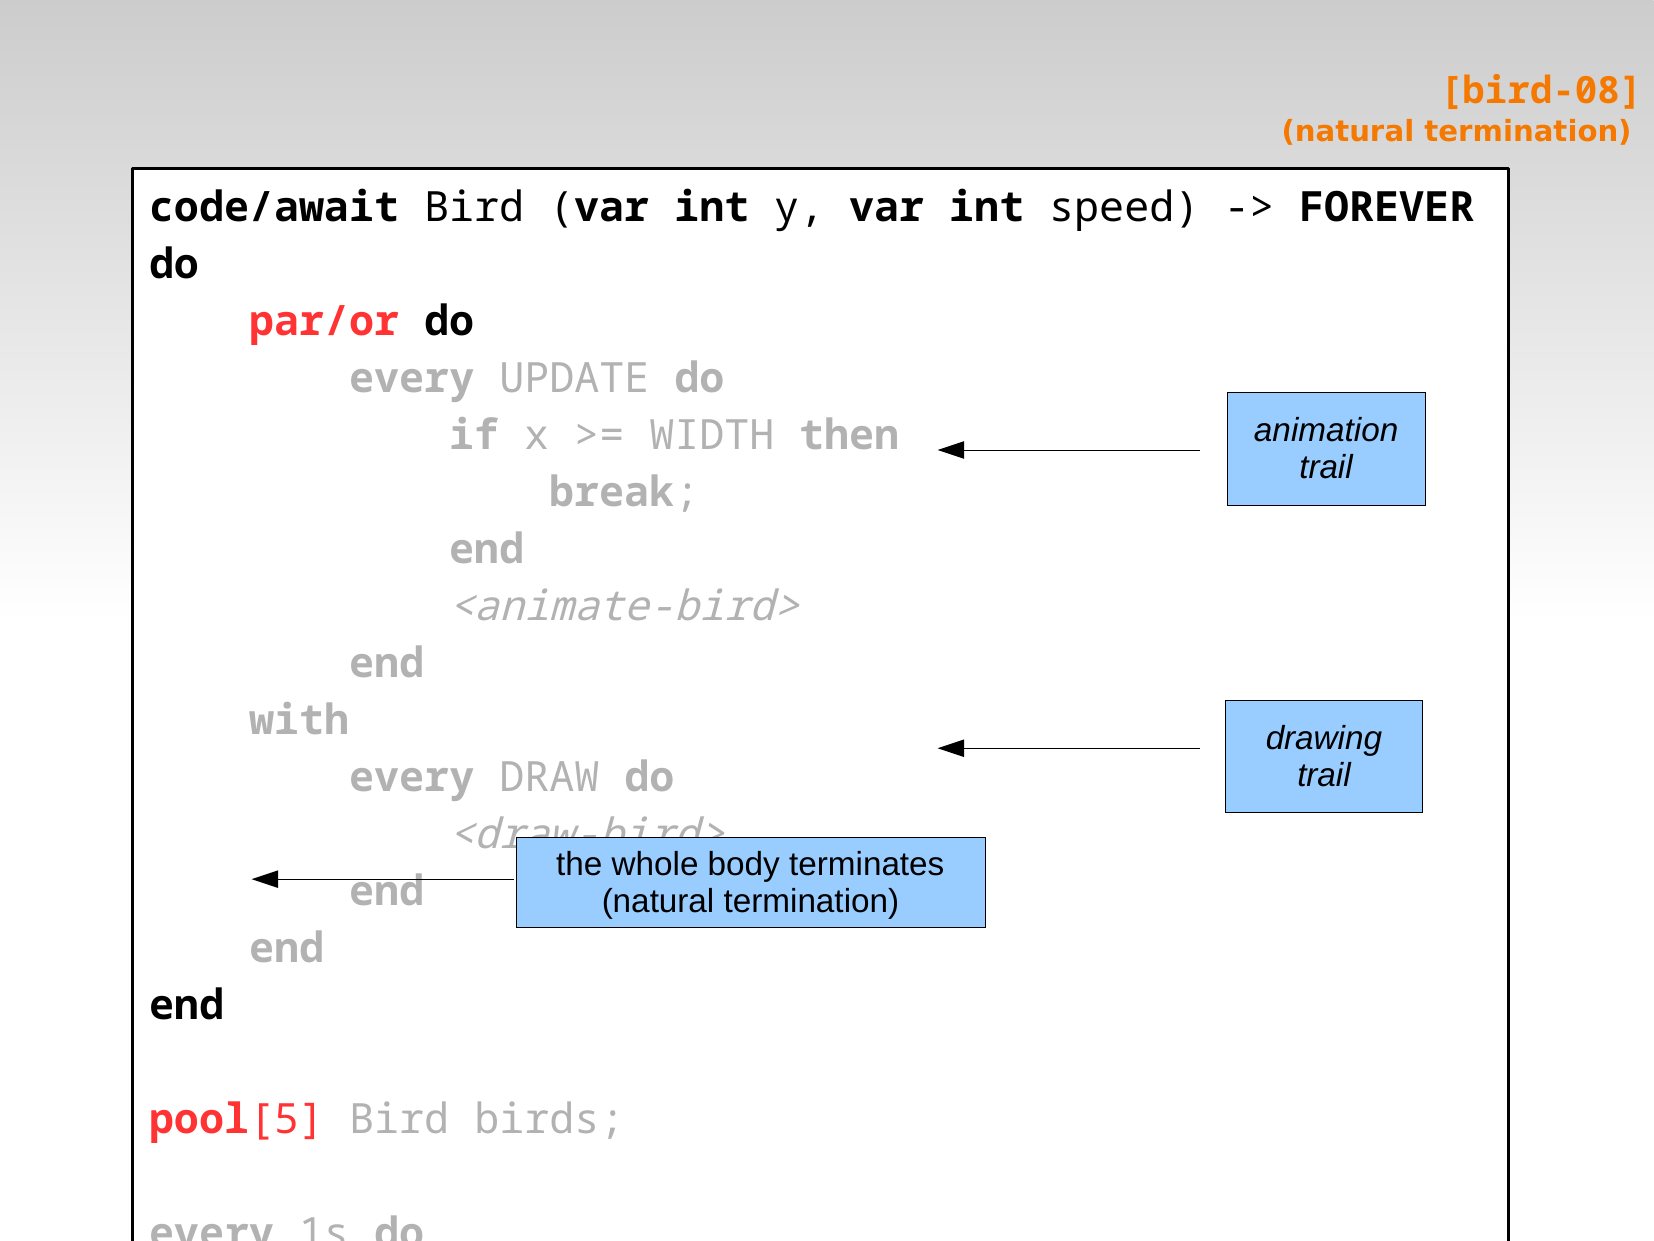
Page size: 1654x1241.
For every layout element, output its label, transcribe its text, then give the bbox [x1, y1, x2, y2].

text_box drawing trail [1225, 700, 1423, 813]
text_box the whole body terminates (natural termination) [516, 837, 986, 928]
text_box code/await Bird (var int y, var int speed) -> FOREVER do par/or do every UPDATE do if x >= WIDTH then break; end <animate-bird> end with every DRAW do <draw-bird> end end end pool[5] Bird birds; every 1s do spawn Bird(...) in birds; end [132, 168, 1509, 1227]
text_box animation trail [1227, 392, 1426, 506]
title [bird-08] (natural termination) [154, 2, 1643, 210]
